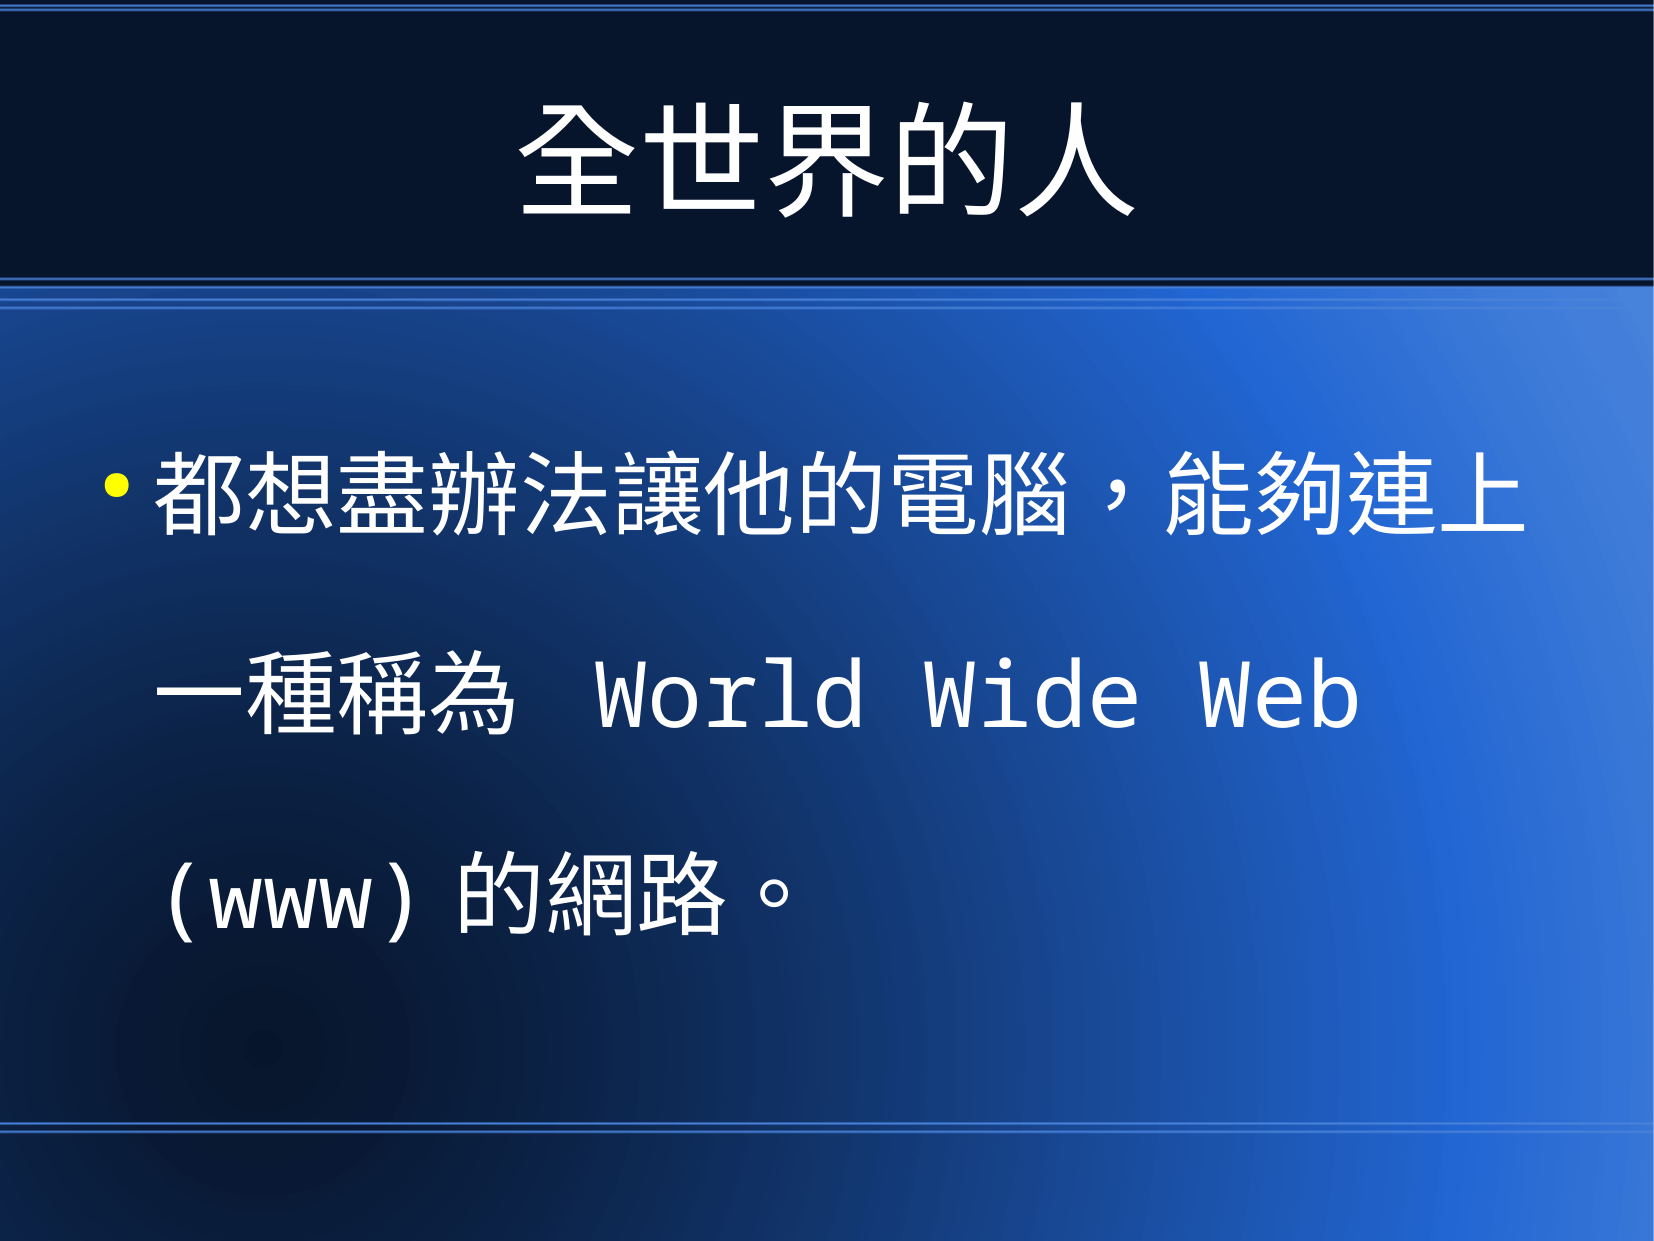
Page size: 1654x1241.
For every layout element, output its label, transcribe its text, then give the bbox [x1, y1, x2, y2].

title 全世界的人 [82, 49, 1571, 257]
picture [0, 0, 1654, 1241]
list 都想盡辦法讓他的電腦，能夠連上一種稱為 World Wide Web (www)的網路。 [82, 355, 1571, 1241]
